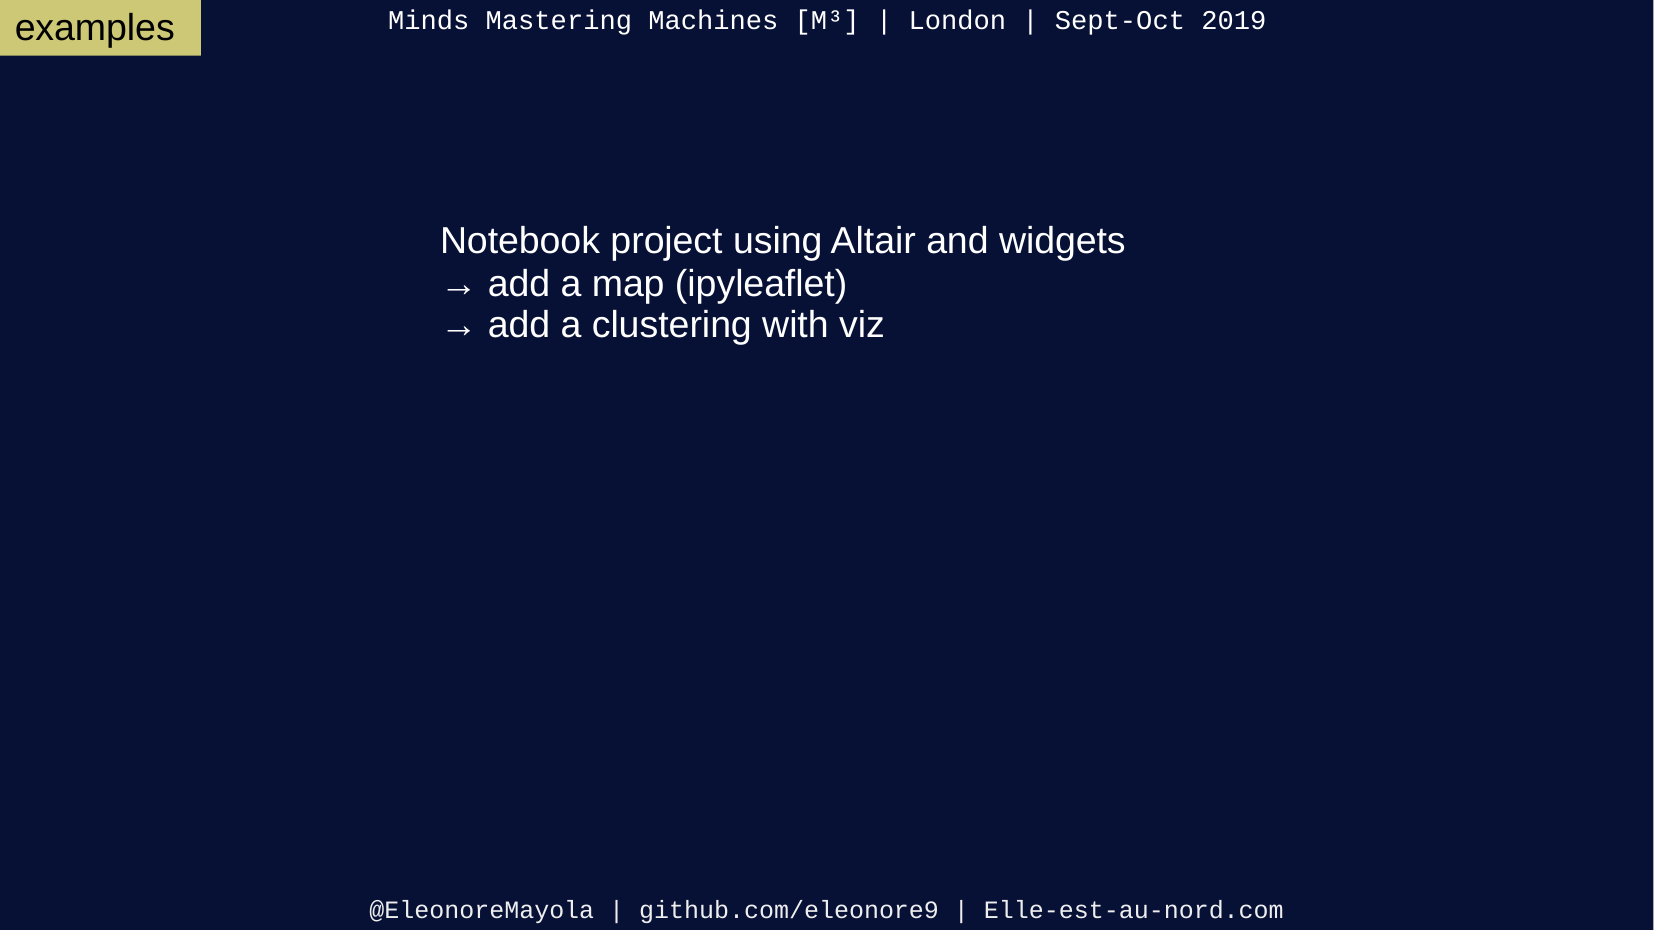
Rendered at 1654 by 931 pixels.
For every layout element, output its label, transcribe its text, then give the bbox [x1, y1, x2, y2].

text_box Minds Mastering Machines [M³] | London | Sept-Oct 2019 [265, 0, 1388, 60]
text_box examples [0, 0, 201, 56]
text_box @EleonoreMayola | github.com/eleonore9 | Elle-est-au-nord.com [295, 862, 1359, 931]
text_box Notebook project using Altair and widgets → add a map (ipyleaflet) → add a clustering with viz [425, 212, 1170, 354]
